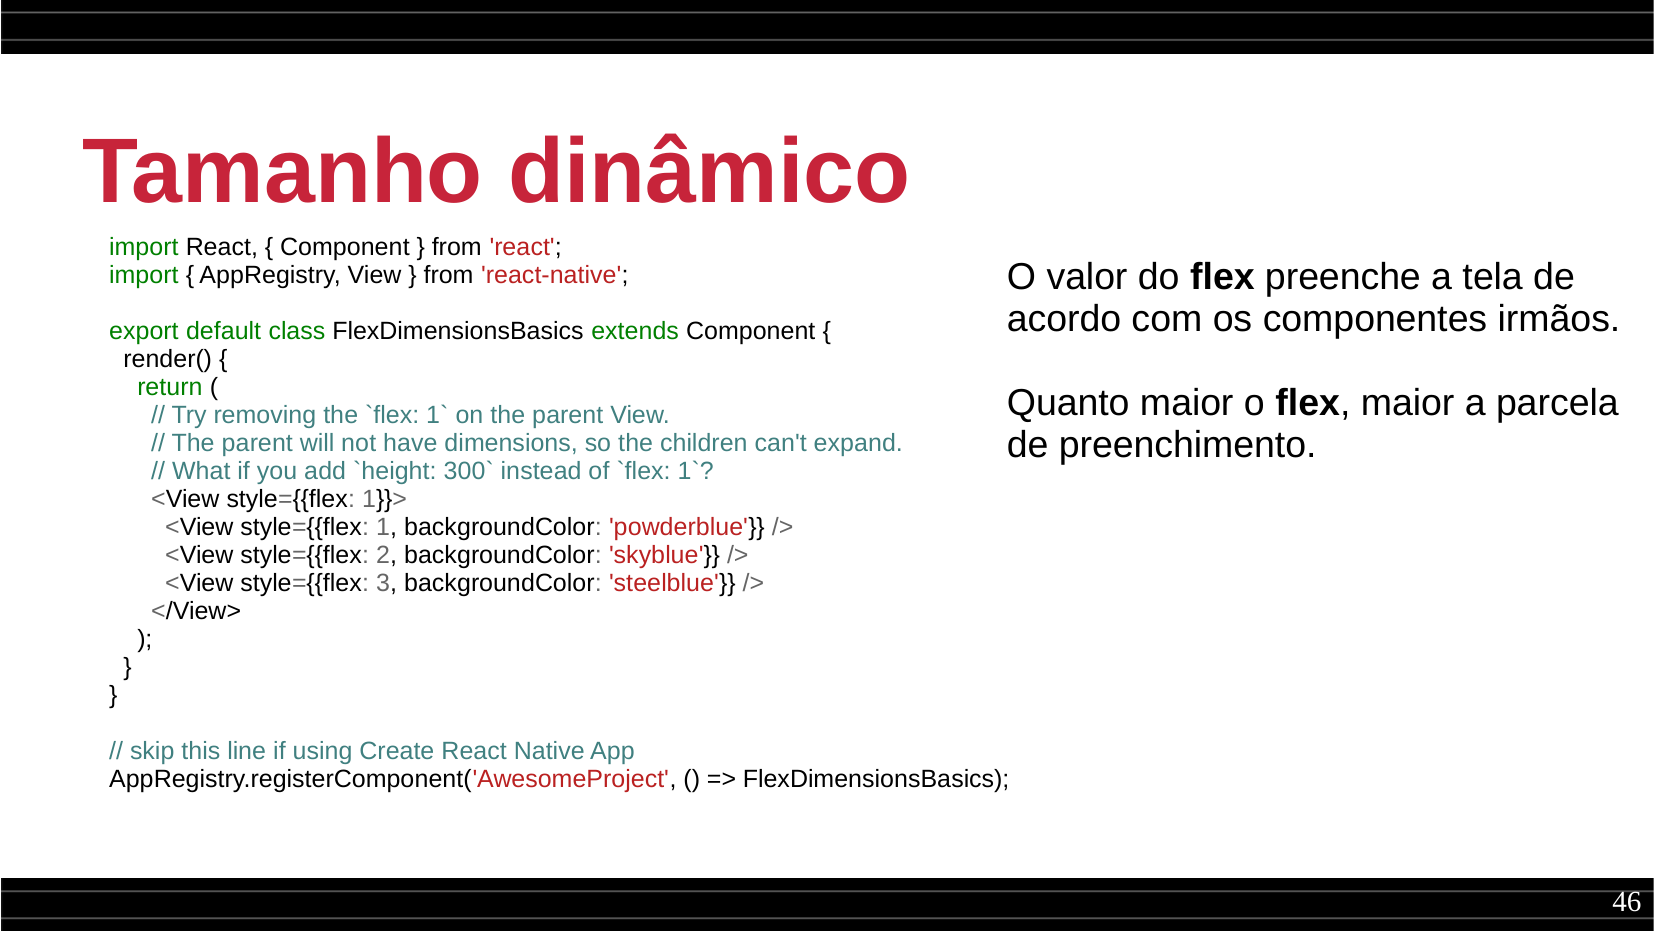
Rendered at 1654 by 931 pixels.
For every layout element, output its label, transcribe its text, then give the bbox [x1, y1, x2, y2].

picture [1, 0, 1654, 54]
text_box O valor do flex preenche a tela de acordo com os componentes irmãos. Quanto maior o flex, maior a parcela de preenchimento. [992, 248, 1636, 473]
picture [1, 878, 1654, 931]
title Tamanho dinâmico [82, 92, 1571, 249]
text_box import React, { Component } from 'react'; import { AppRegistry, View } from 'react-native'; export default class FlexDimensionsBasics extends Component { render() { return ( // Try removing the `flex: 1` on the parent View. // The parent will not have dimensions, so the children can't expand. // What if you add `height: 300` instead of `flex: 1`? <View style={{flex: 1}}> <View style={{flex: 1, backgroundColor: 'powderblue'}} /> <View style={{flex: 2, backgroundColor: 'skyblue'}} /> <View style={{flex: 3, backgroundColor: 'steelblue'}} /> </View> ); } } // skip this line if using Create React Native App AppRegistry.registerComponent('AwesomeProject', () => FlexDimensionsBasics); [94, 225, 1371, 857]
